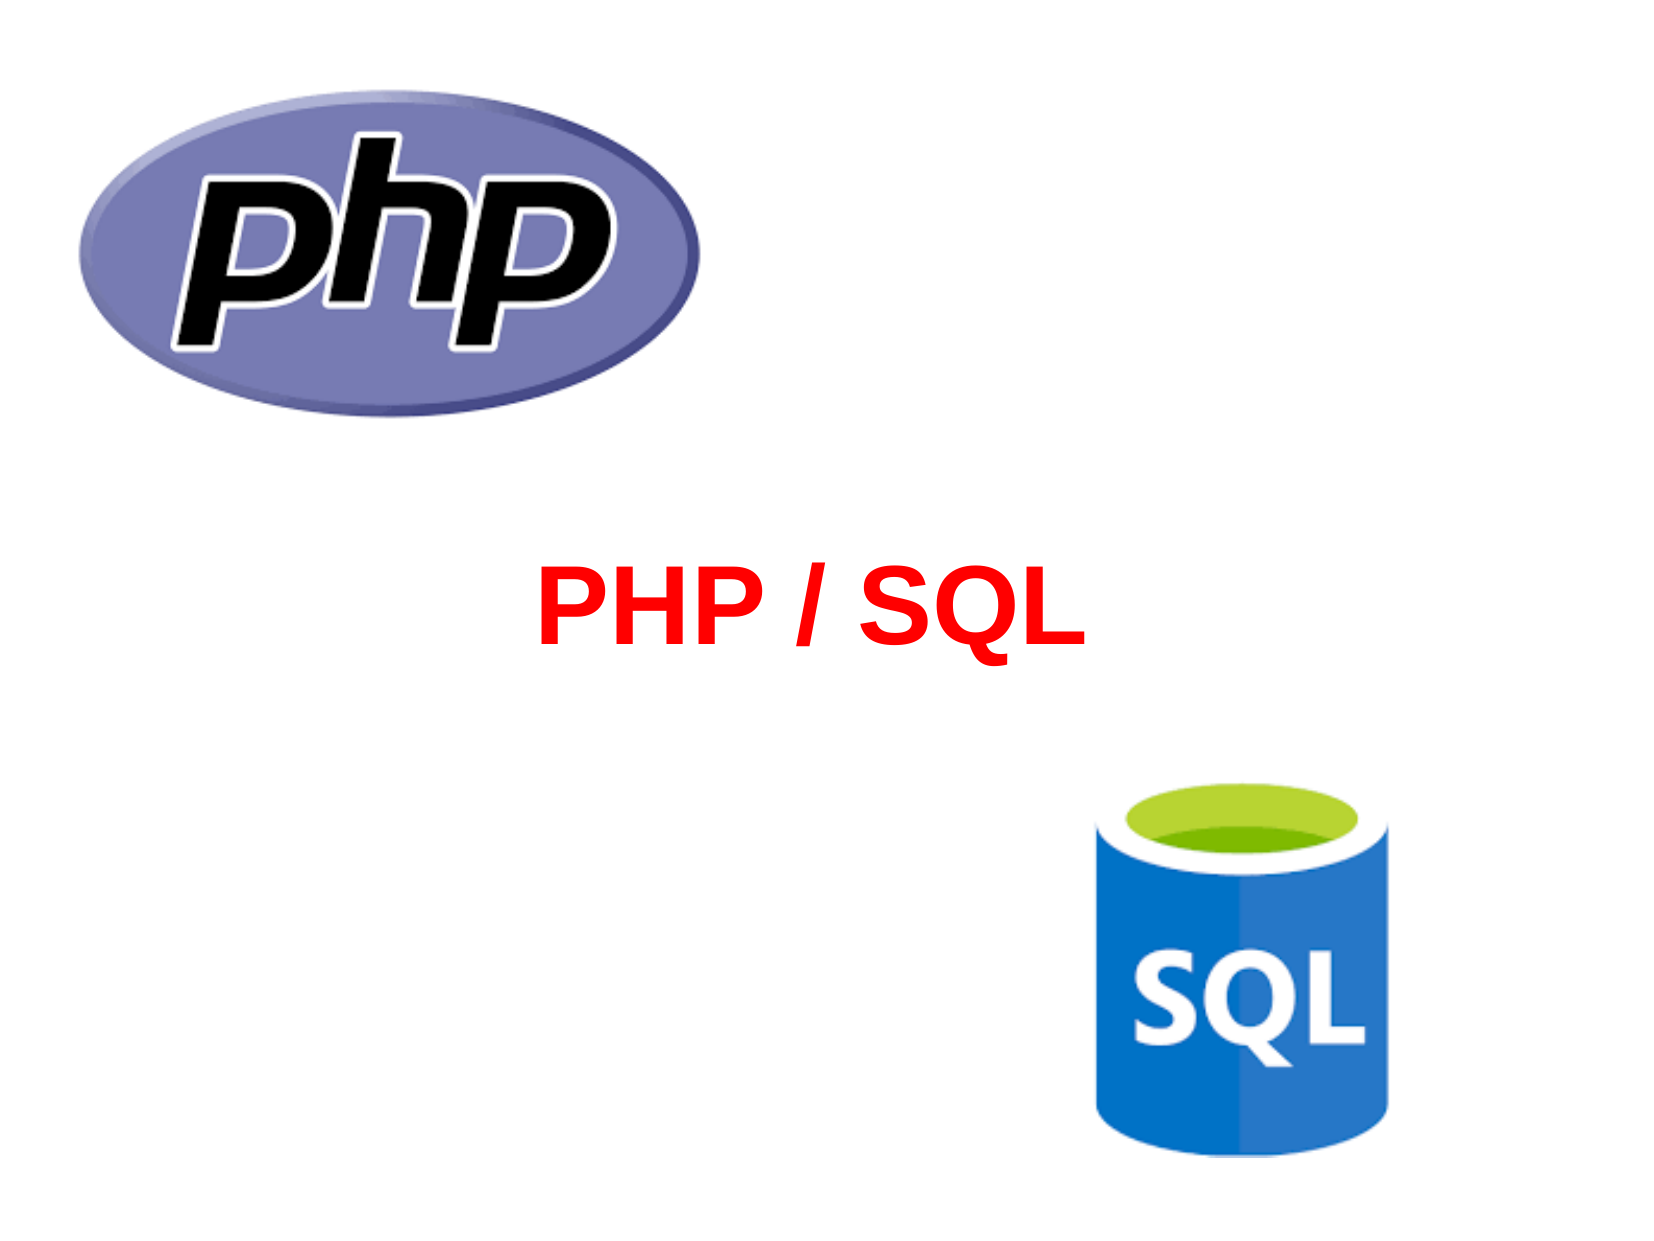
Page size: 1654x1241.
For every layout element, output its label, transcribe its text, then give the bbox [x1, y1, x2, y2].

picture [874, 770, 1610, 1158]
picture [71, 82, 709, 427]
title PHP / SQL [82, 501, 1571, 709]
